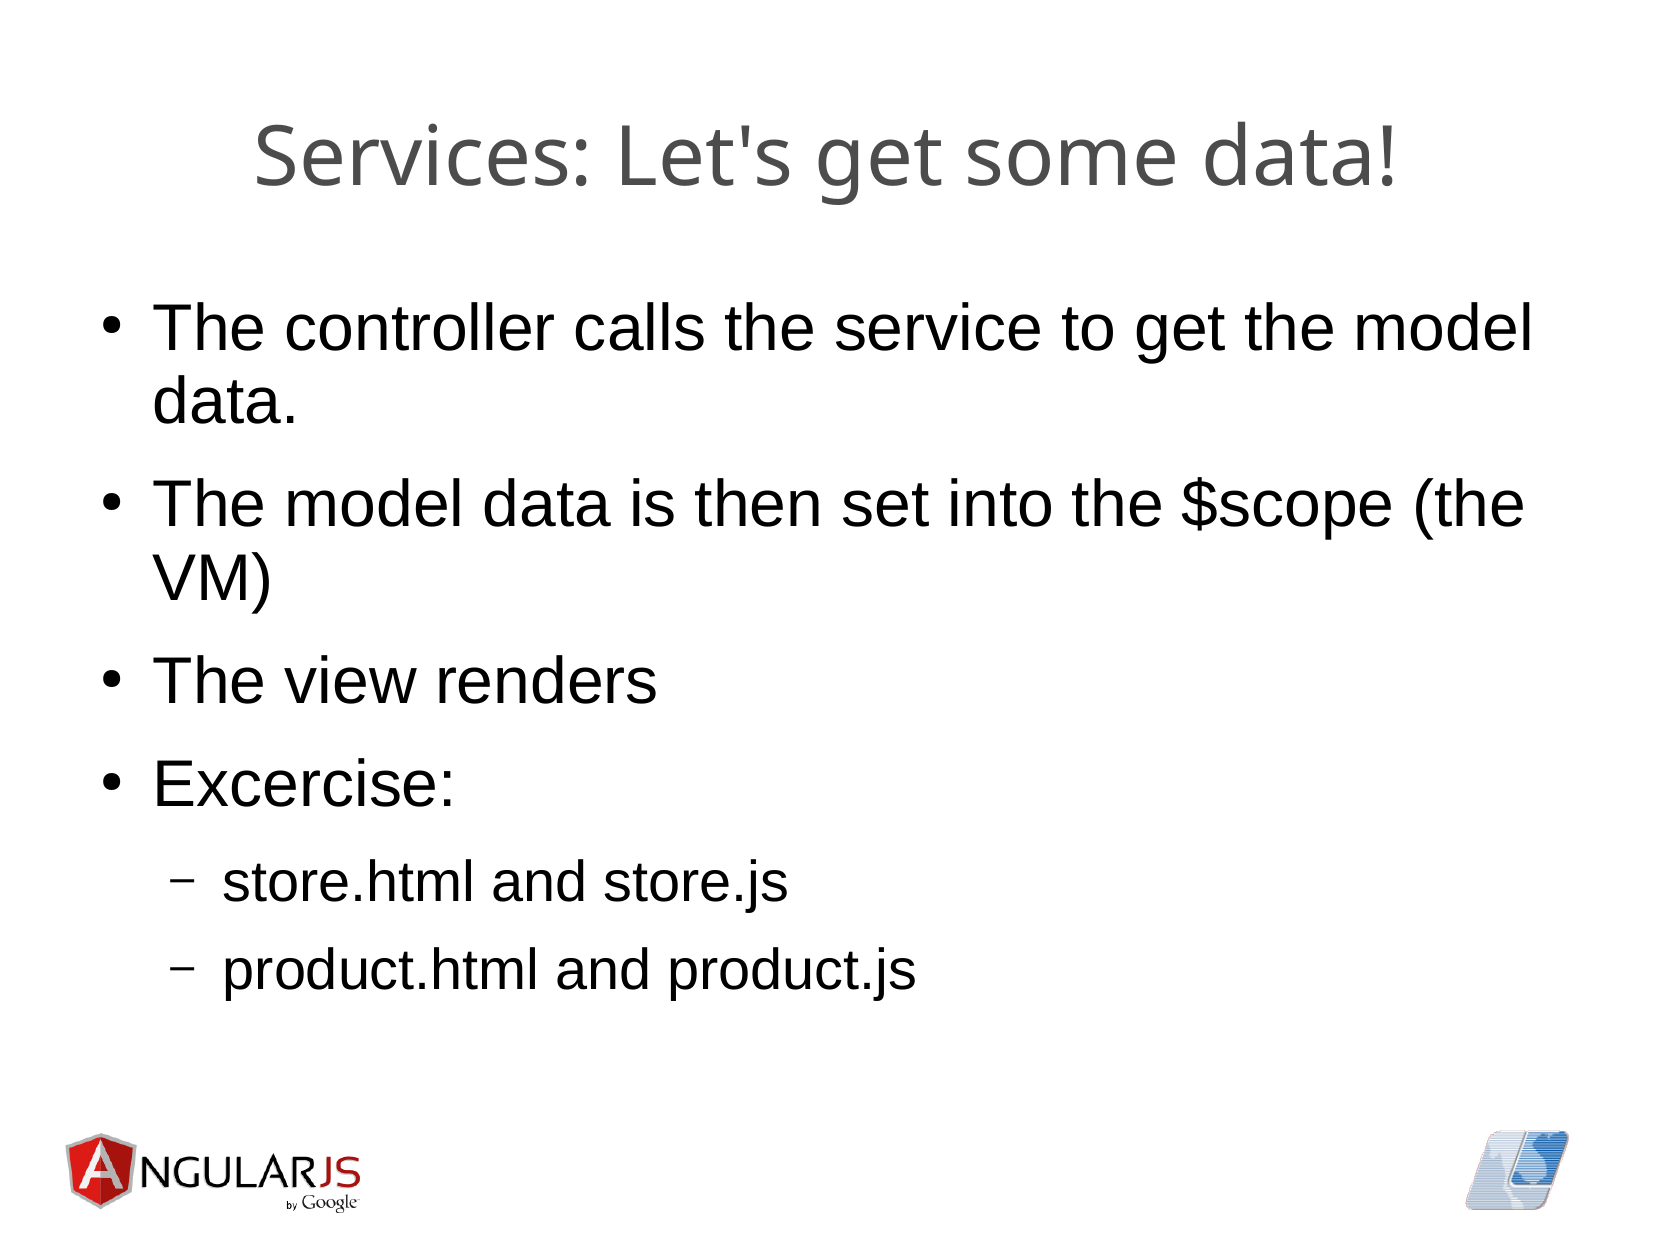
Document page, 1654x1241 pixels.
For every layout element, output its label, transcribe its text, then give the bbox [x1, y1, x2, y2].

picture [59, 1091, 367, 1241]
title Services: Let's get some data! [82, 49, 1571, 257]
list The controller calls the service to get the model data. The model data is then set into the $scope (the VM) The view renders Excercise: store.html and store.js product.html and product.js [82, 290, 1538, 1010]
picture [1461, 1129, 1571, 1210]
